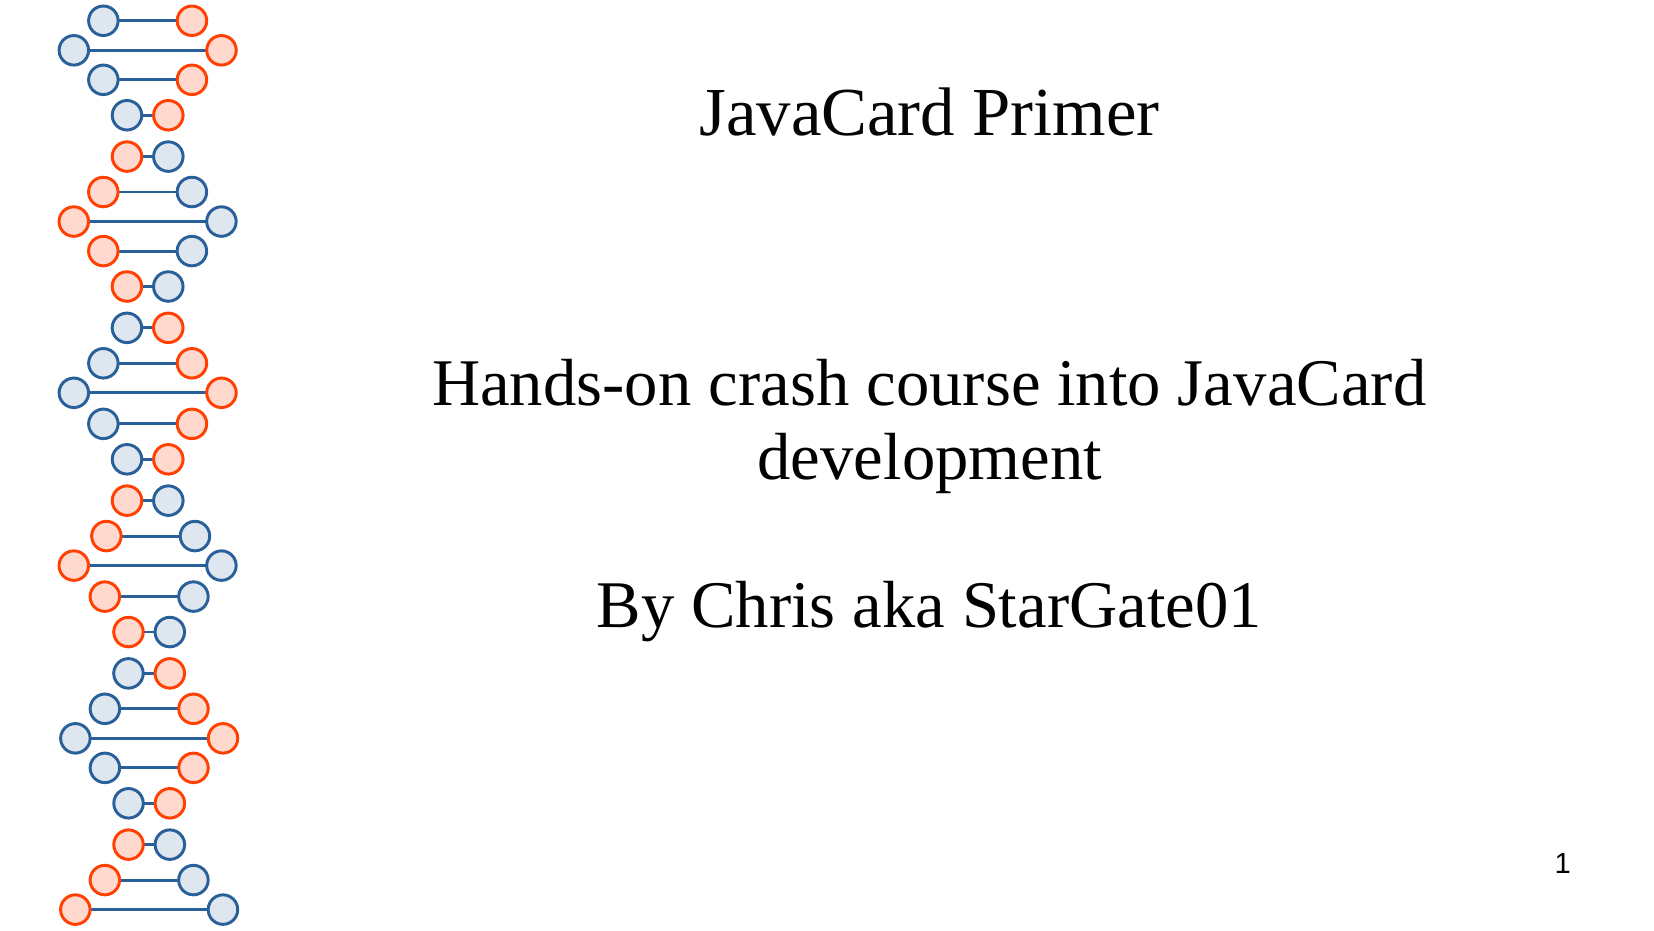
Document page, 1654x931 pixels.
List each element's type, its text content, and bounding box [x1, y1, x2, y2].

subtitle Hands-on crash course into JavaCard development By Chris aka StarGate01 [265, 224, 1595, 764]
title JavaCard Primer [265, 35, 1595, 189]
